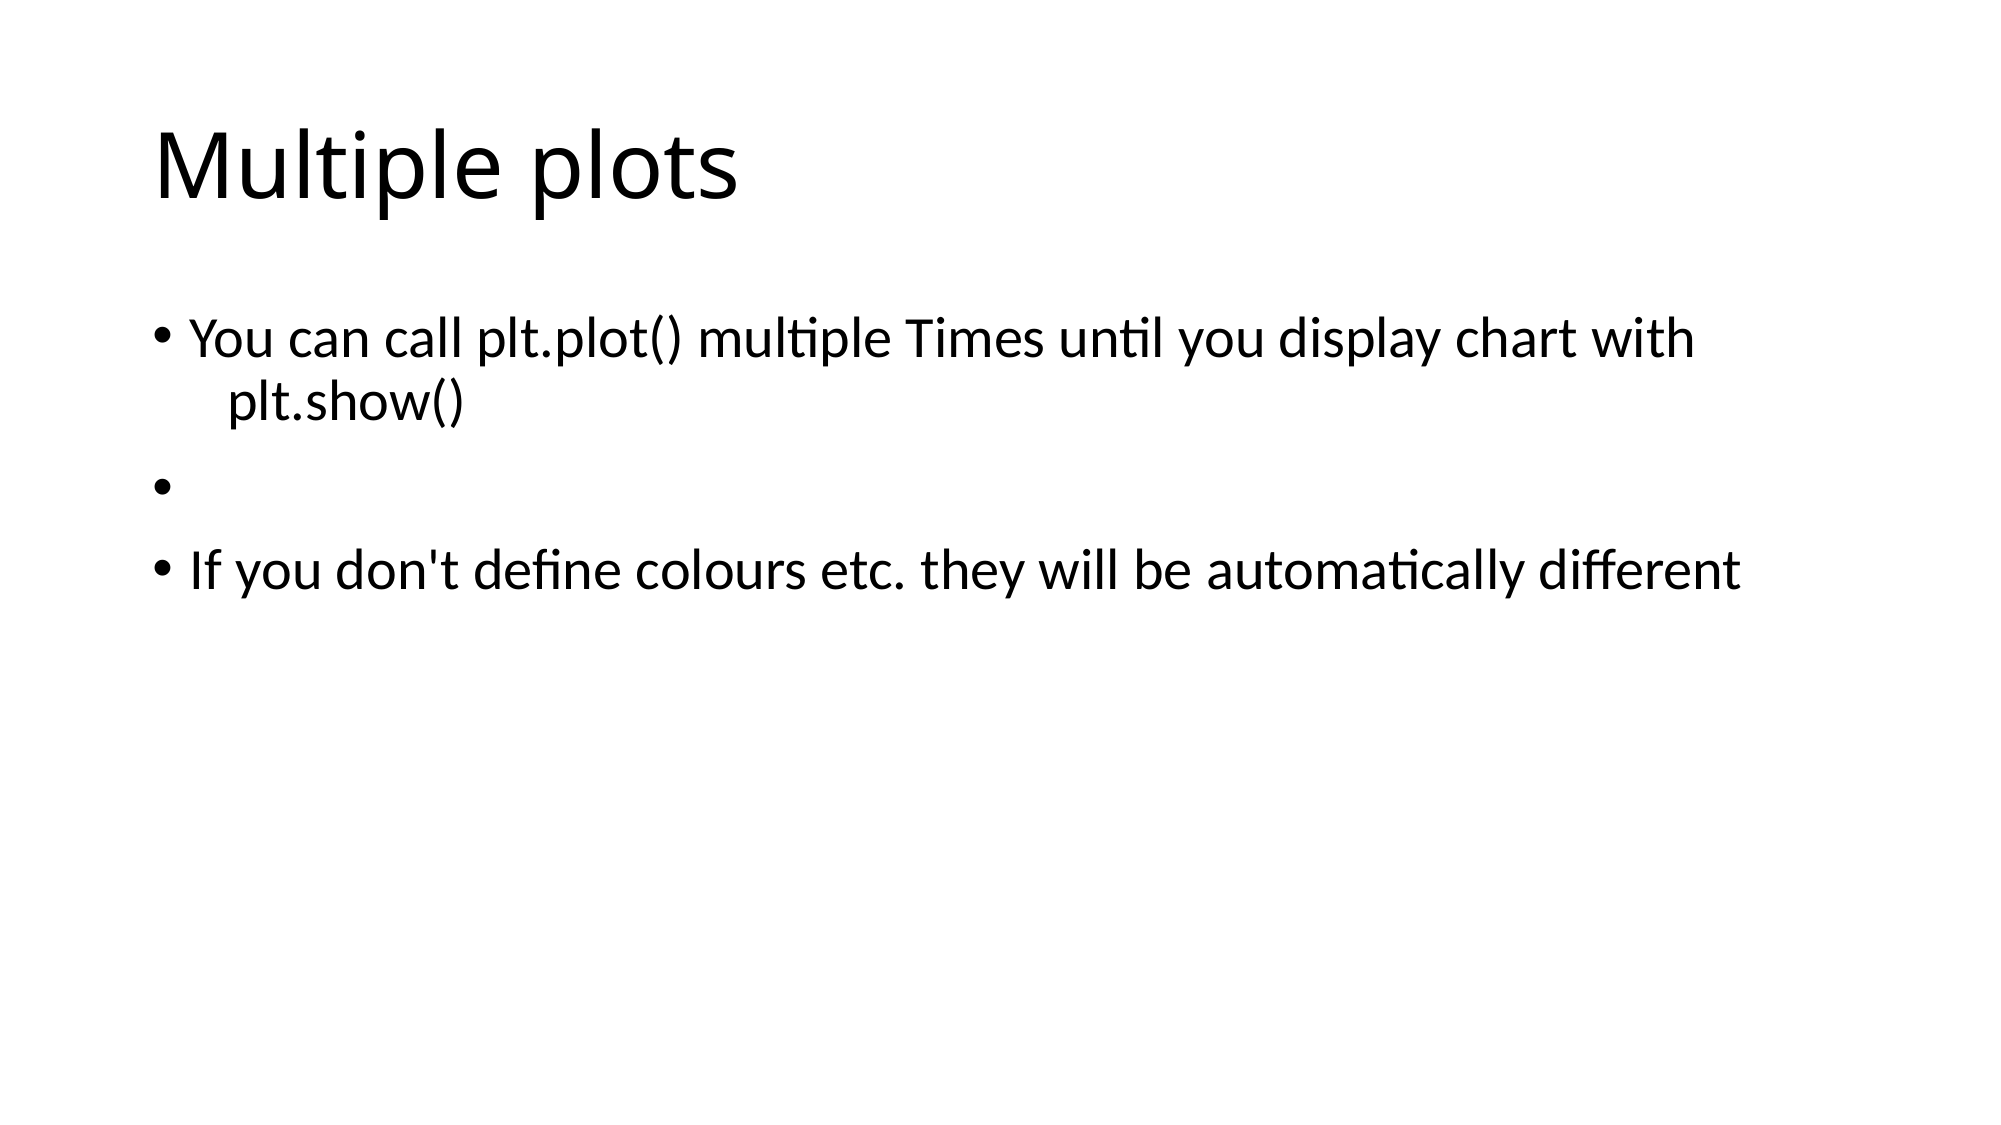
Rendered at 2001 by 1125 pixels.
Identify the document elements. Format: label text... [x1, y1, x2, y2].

list You can call plt.plot() multiple Times until you display chart with plt.show() If you don't define colours etc. they will be automatically different [137, 299, 1863, 1014]
title Multiple plots [137, 59, 1863, 278]
